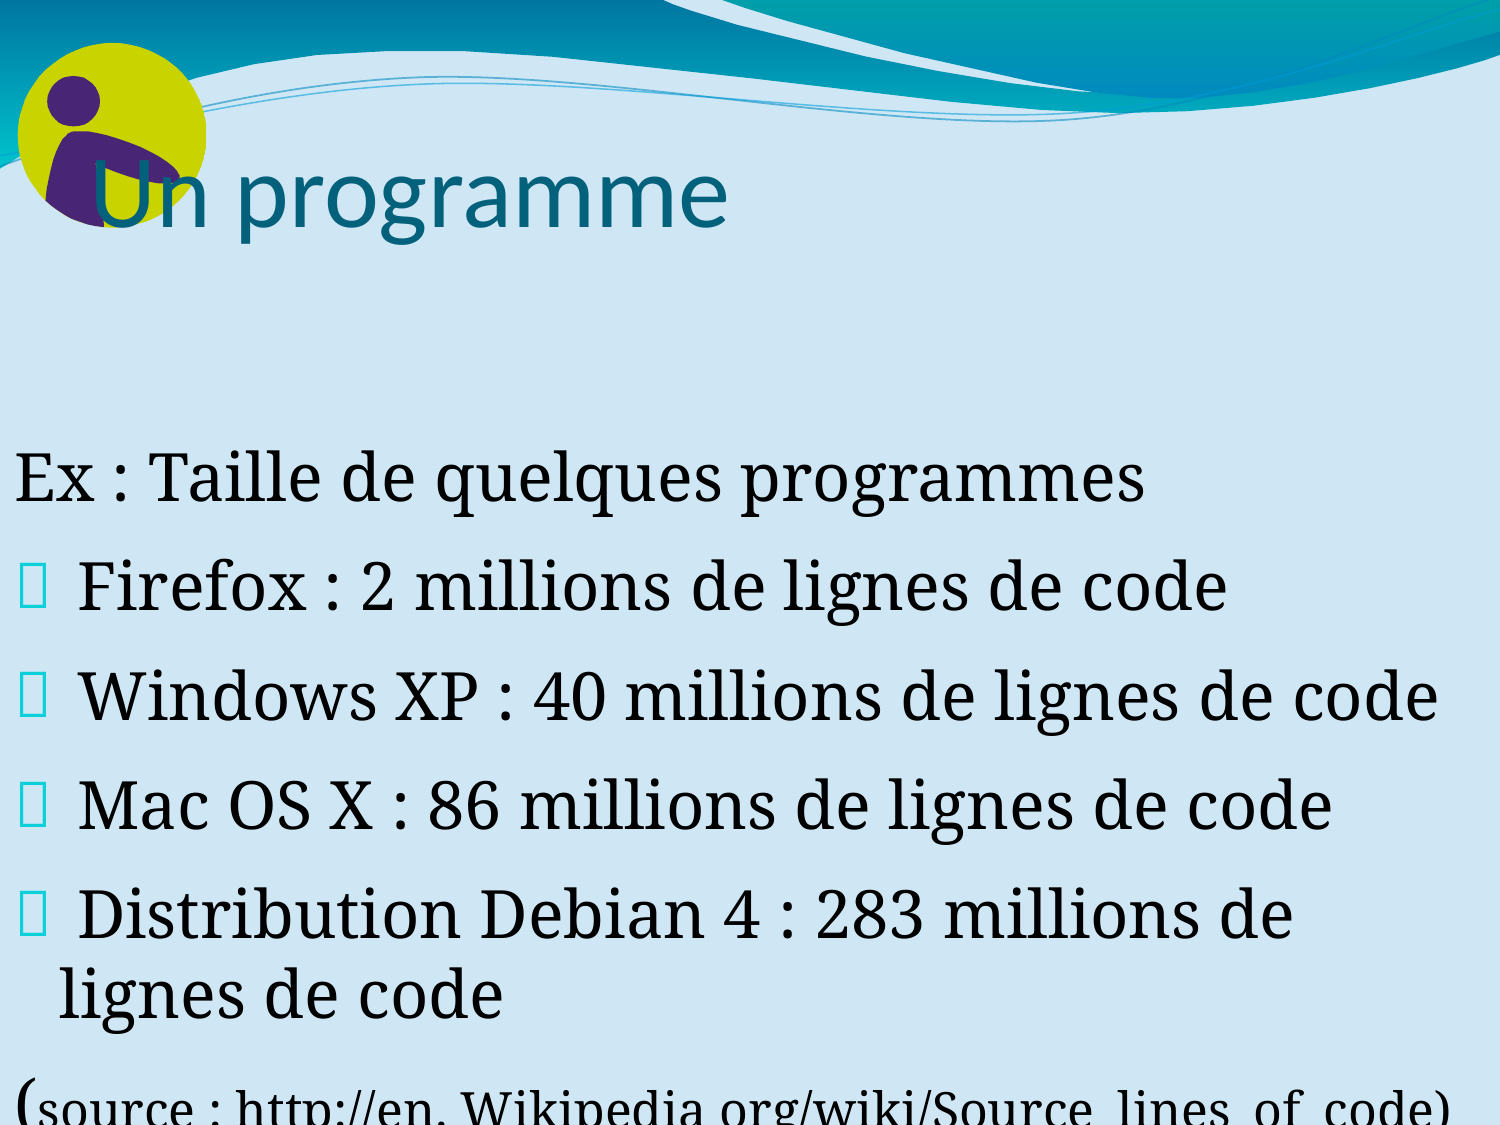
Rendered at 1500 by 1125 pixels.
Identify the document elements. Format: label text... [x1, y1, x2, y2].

list Ex : Taille de quelques programmes Firefox : 2 millions de lignes de code Windows XP : 40 millions de lignes de code Mac OS X : 86 millions de lignes de code Distribution Debian 4 : 283 millions de lignes de code (source : http://en. Wikipedia org/wiki/Source_lines_of_code) [0, 317, 1500, 1038]
title Un programme [75, 115, 1425, 303]
